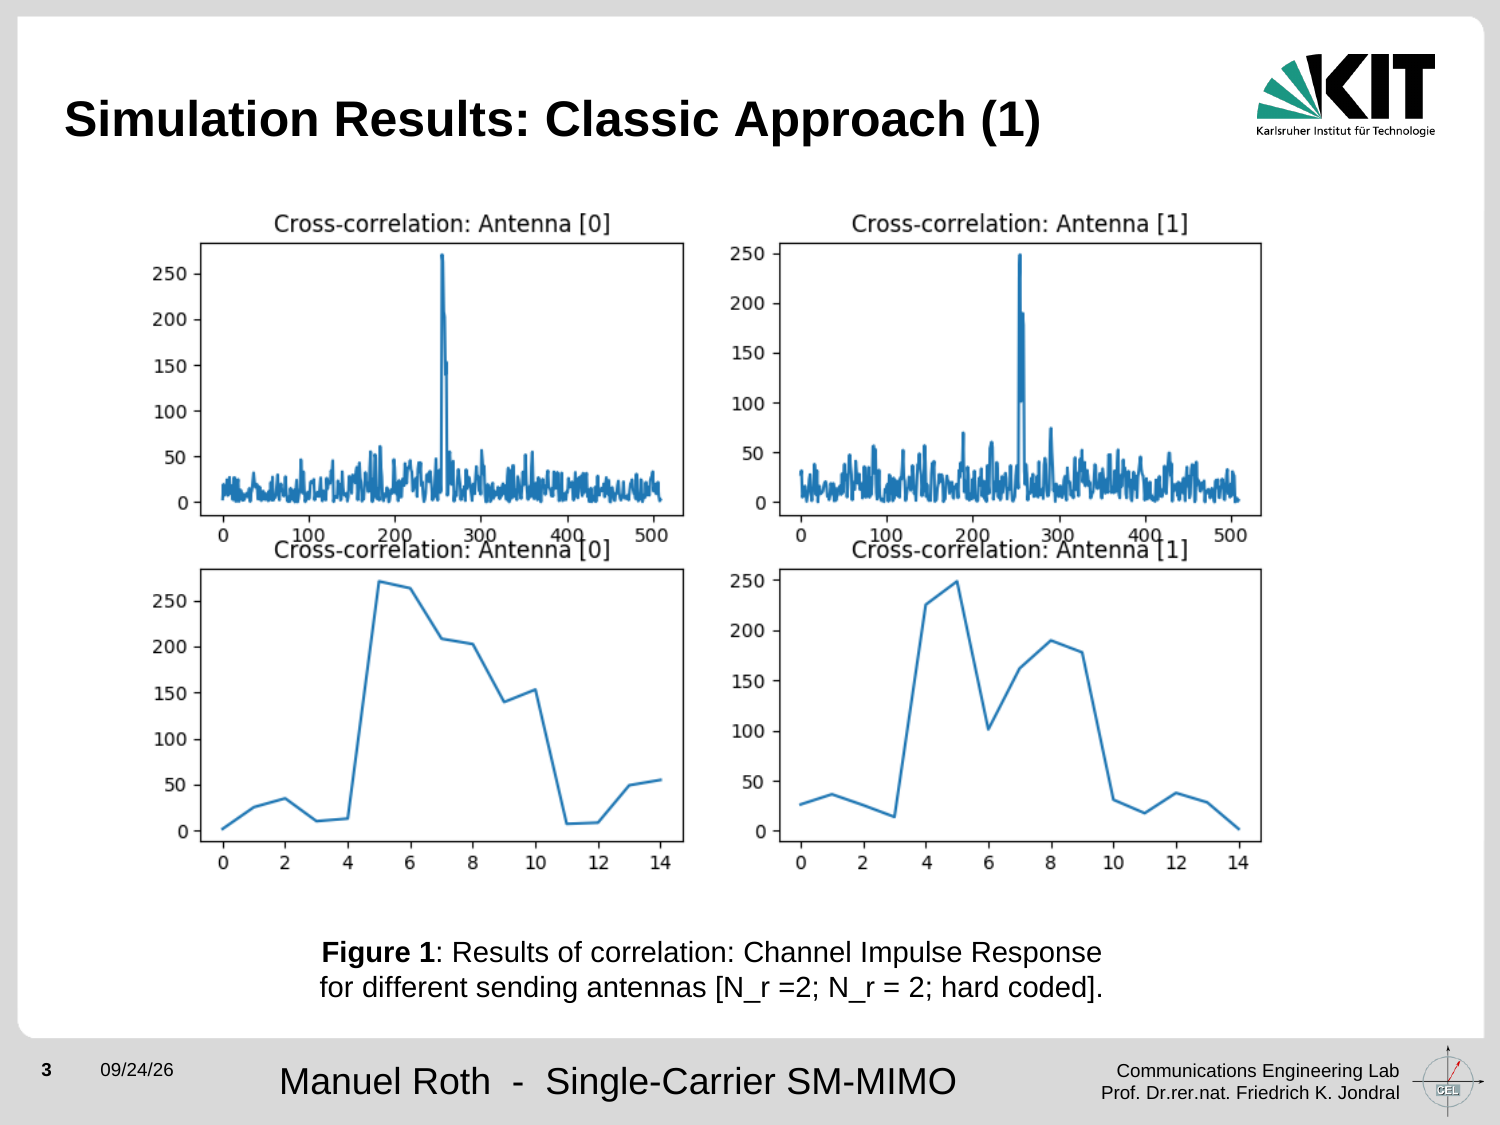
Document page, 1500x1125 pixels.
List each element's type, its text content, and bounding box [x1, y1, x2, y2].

text_box Figure 1: Results of correlation: Channel Impulse Response for different sending antennas [N_r =2; N_r = 2; hard coded]. [300, 927, 1126, 1011]
picture [0, 0, 1500, 1125]
title Simulation Results: Classic Approach (1) [64, 54, 1198, 147]
